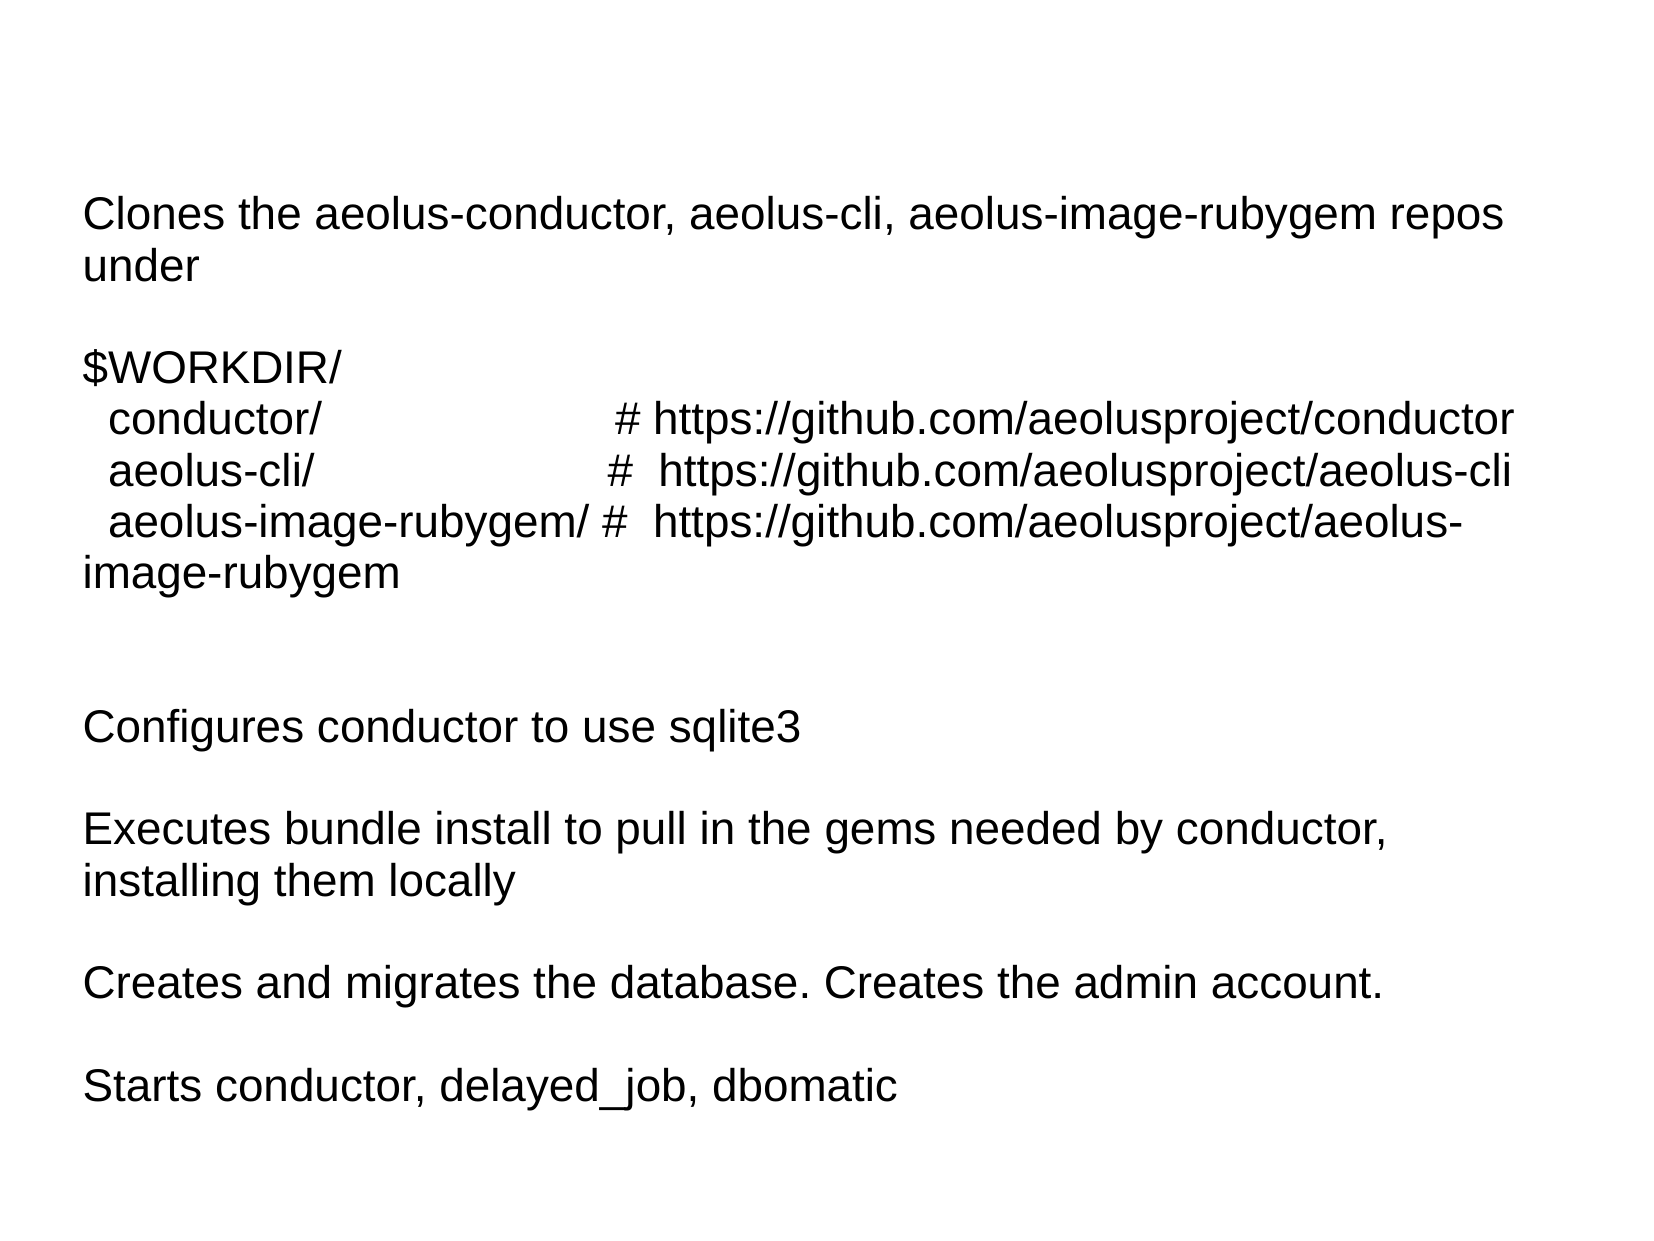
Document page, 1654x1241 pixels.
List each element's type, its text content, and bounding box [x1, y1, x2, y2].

subtitle Clones the aeolus-conductor, aeolus-cli, aeolus-image-rubygem repos under $WORKDIR/ conductor/ # https://github.com/aeolusproject/conductor aeolus-cli/ # https://github.com/aeolusproject/aeolus-cli aeolus-image-rubygem/ # https://github.com/aeolusproject/aeolus-image-rubygem Configures conductor to use sqlite3 Executes bundle install to pull in the gems needed by conductor, installing them locally Creates and migrates the database. Creates the admin account. Starts conductor, delayed_job, dbomatic [82, 188, 1538, 1111]
